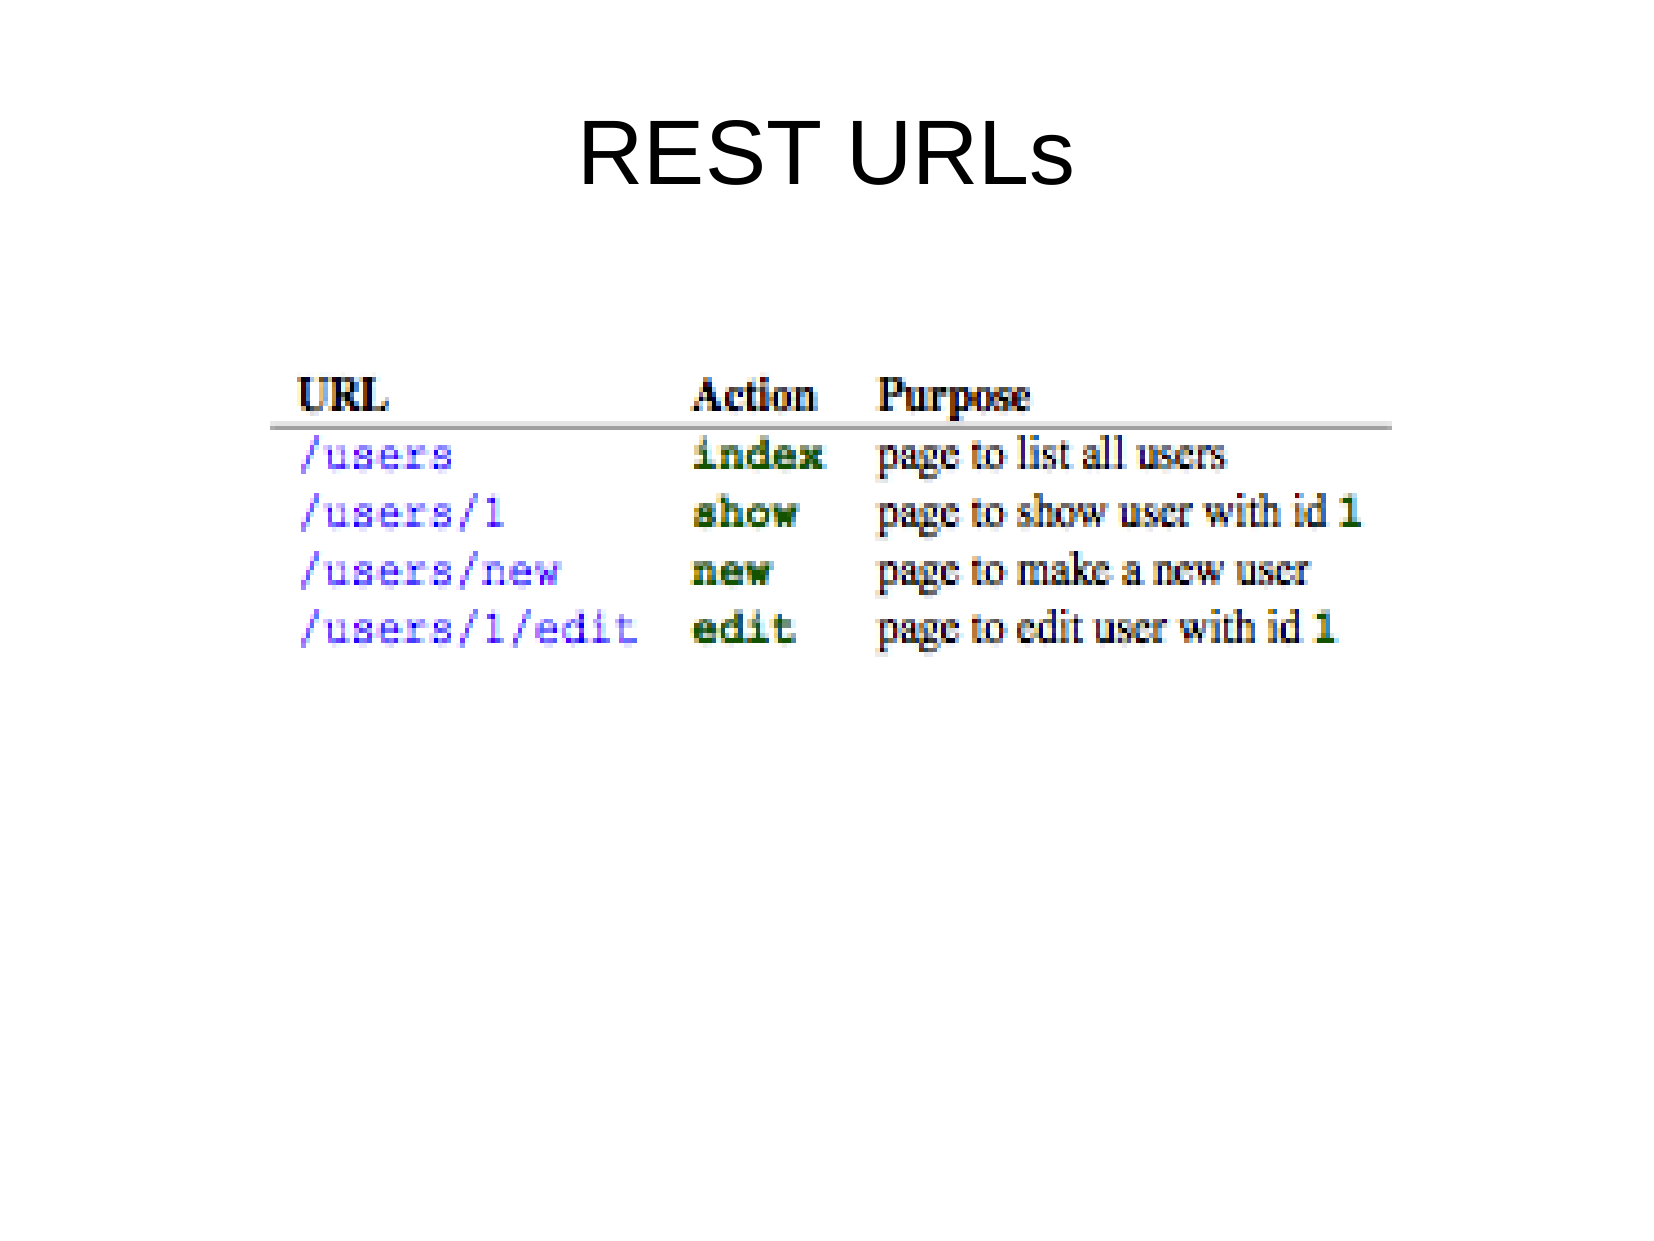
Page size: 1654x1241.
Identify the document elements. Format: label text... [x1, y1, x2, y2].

picture [231, 344, 1411, 736]
title REST URLs [82, 49, 1571, 257]
